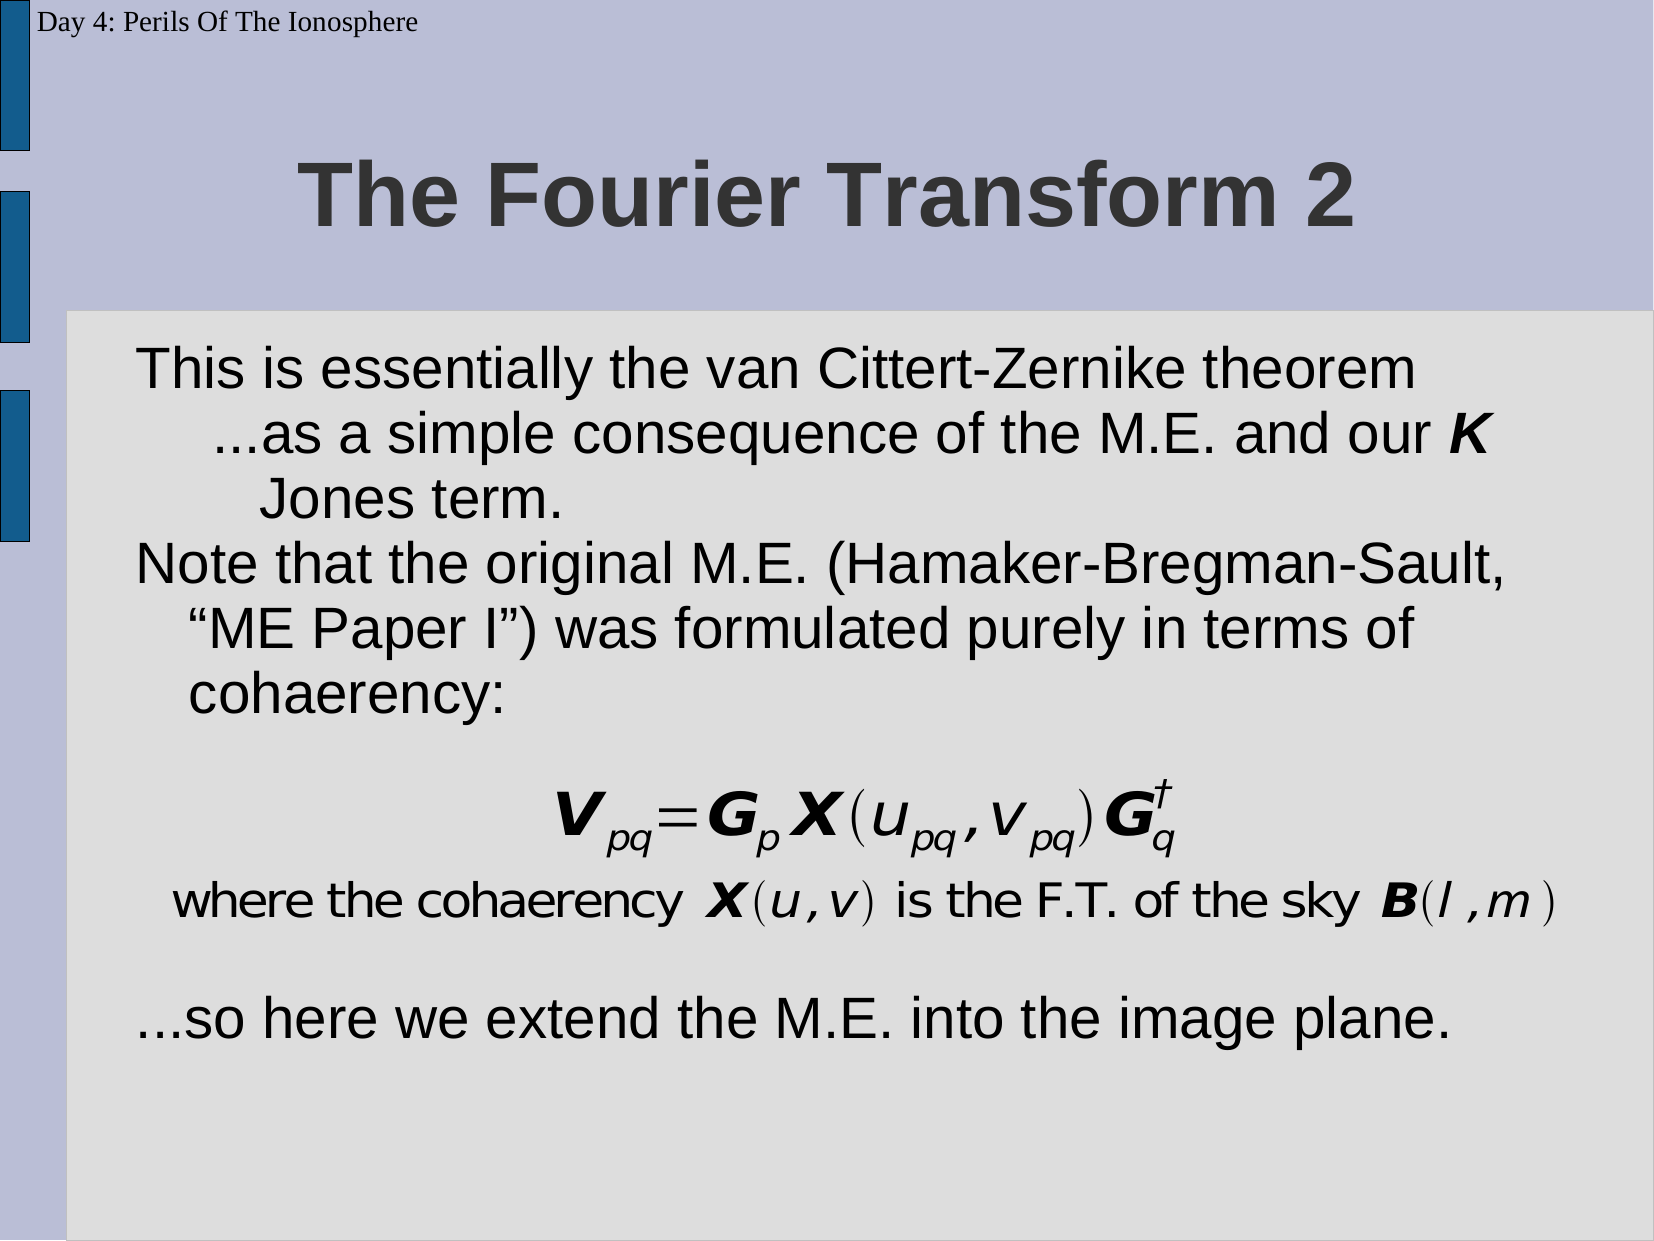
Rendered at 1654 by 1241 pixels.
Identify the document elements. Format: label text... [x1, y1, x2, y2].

chart [1531, 773, 1564, 1004]
title The Fourier Transform 2 [121, 91, 1534, 299]
list This is essentially the van Cittert-Zernike theorem ...as a simple consequence of the M.E. and our K Jones term. Note that the original M.E. (Hamaker-Bregman-Sault, “ME Paper I”) was formulated purely in terms of cohaerency: ...so here we extend the M.E. into the image plane. [118, 335, 1531, 1152]
